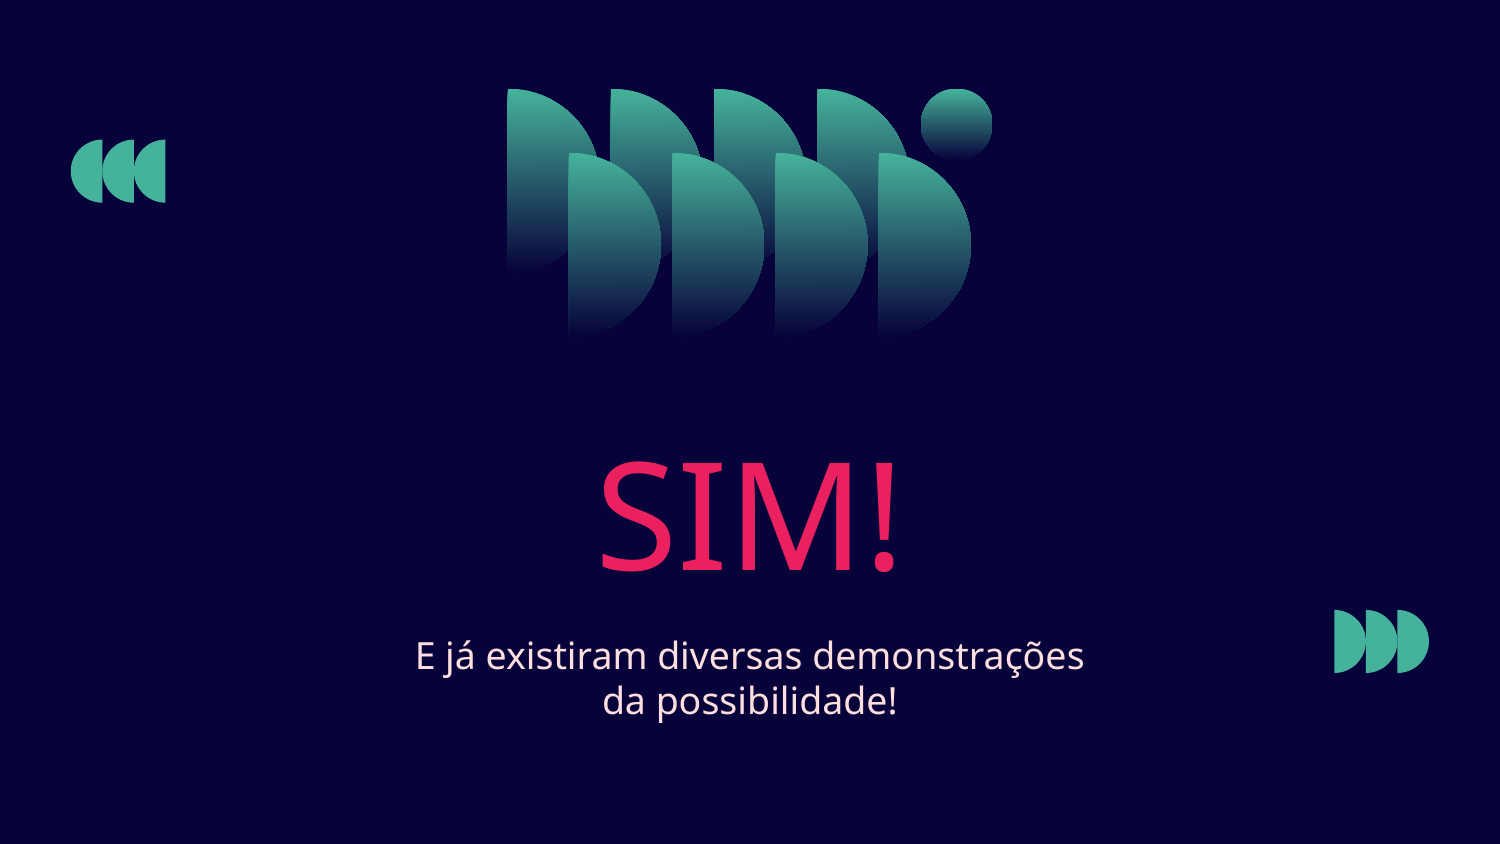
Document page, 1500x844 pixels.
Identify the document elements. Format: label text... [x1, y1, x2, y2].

subtitle E já existiram diversas demonstrações da possibilidade! [391, 599, 1109, 756]
text_box [920, 88, 993, 161]
text_box [507, 88, 971, 337]
title SIM! [391, 421, 1109, 599]
